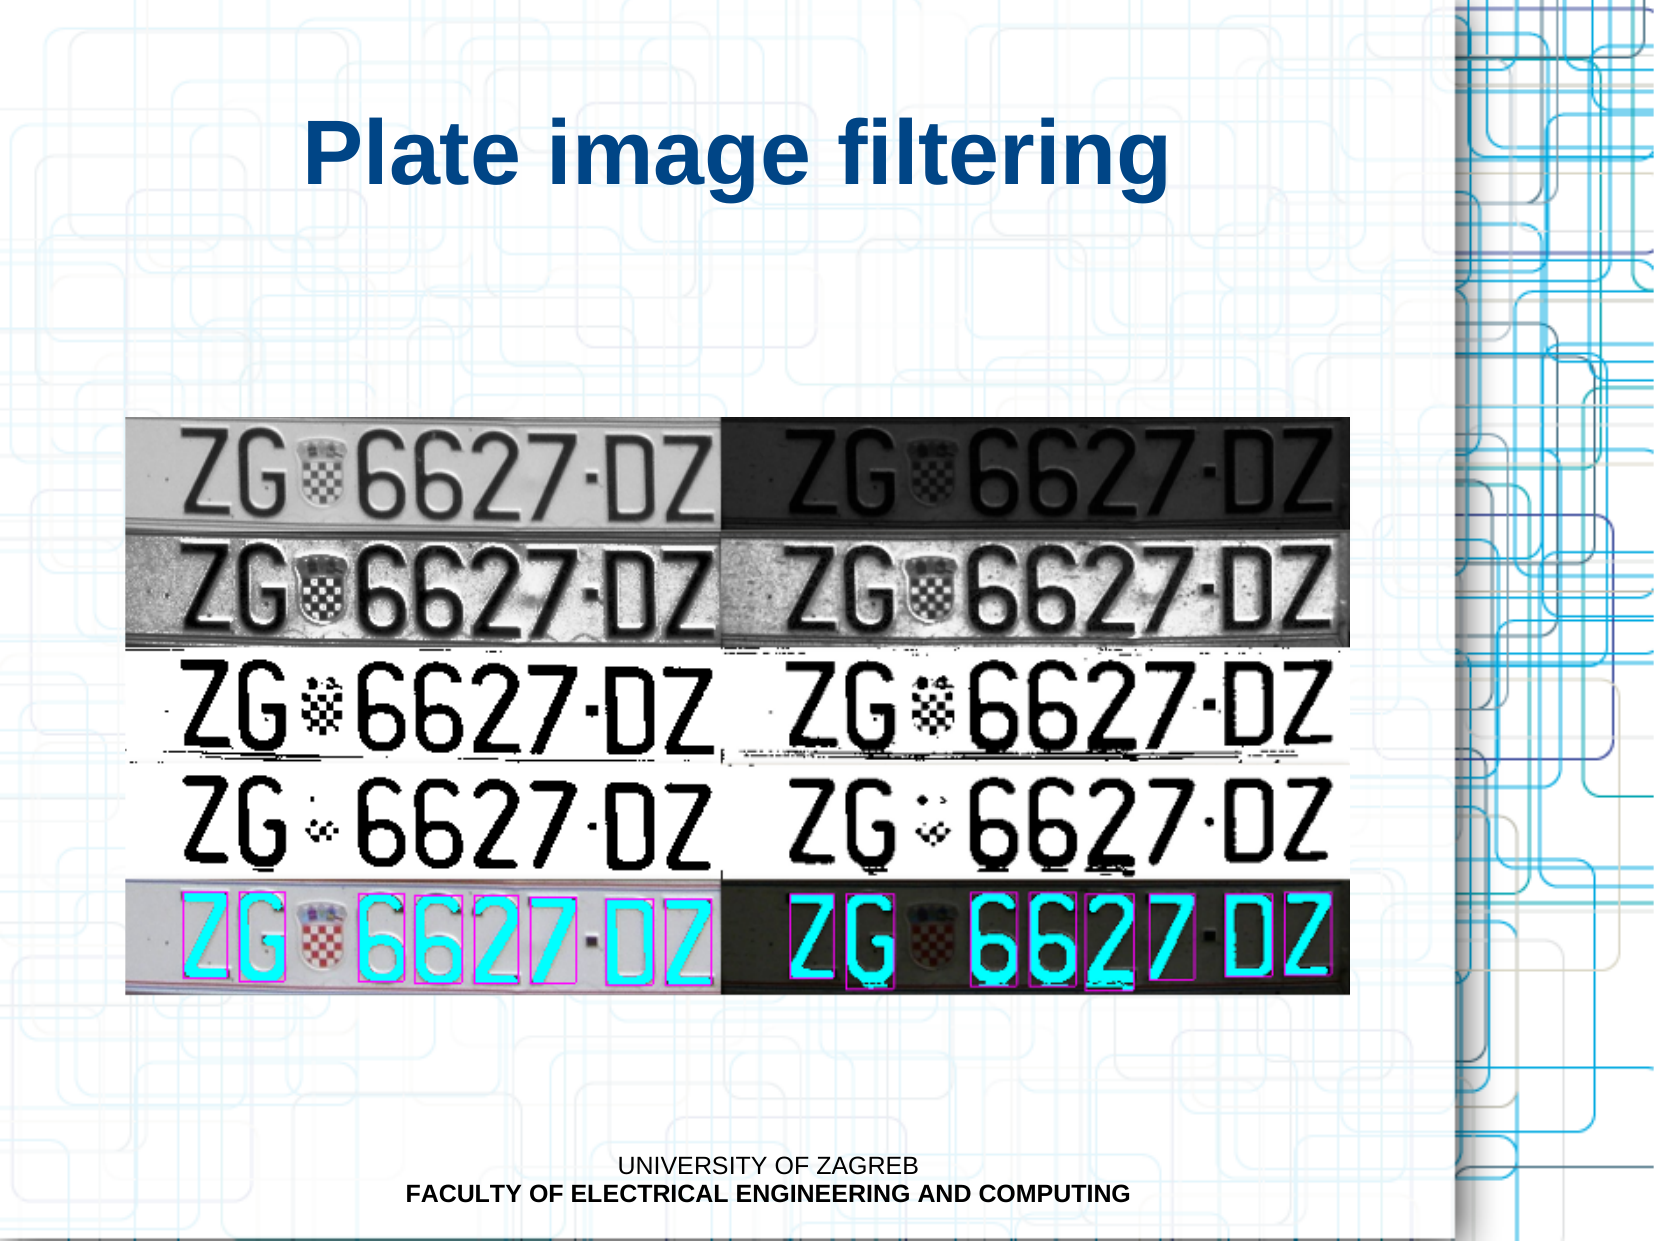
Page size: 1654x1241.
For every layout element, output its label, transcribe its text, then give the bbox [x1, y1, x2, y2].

picture [0, 0, 1654, 1241]
title Plate image filtering [59, 56, 1418, 250]
